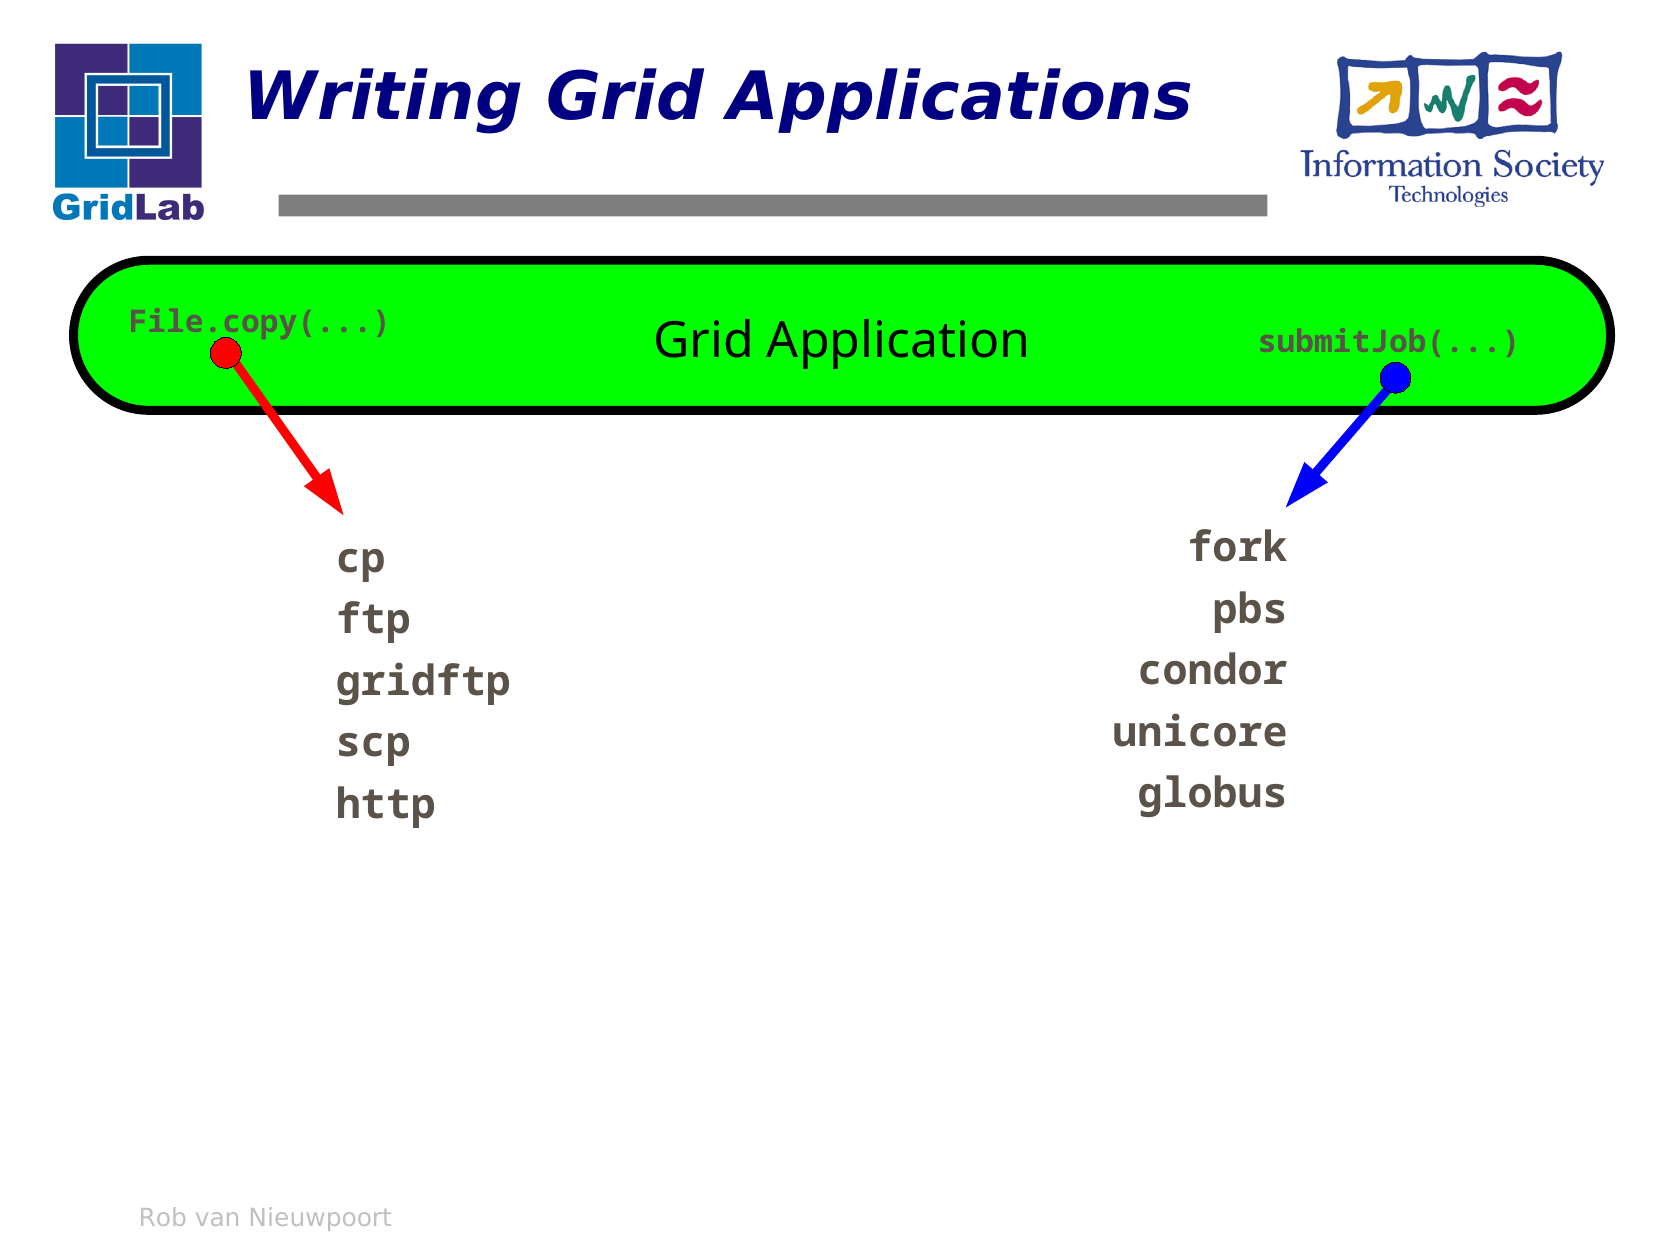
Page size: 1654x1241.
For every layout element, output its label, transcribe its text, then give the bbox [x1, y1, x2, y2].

picture [1293, 34, 1611, 214]
text_box cp ftp gridftp scp http [335, 522, 511, 816]
picture [45, 34, 211, 230]
text_box fork pbs condor unicore globus [1112, 512, 1288, 805]
text_box [210, 337, 242, 369]
text_box Grid Application [73, 260, 1611, 411]
text_box [1380, 362, 1411, 394]
title Writing Grid Applications [243, 0, 1280, 187]
text_box submitJob(...) [1257, 315, 1521, 352]
text_box File.copy(...) [128, 295, 392, 332]
